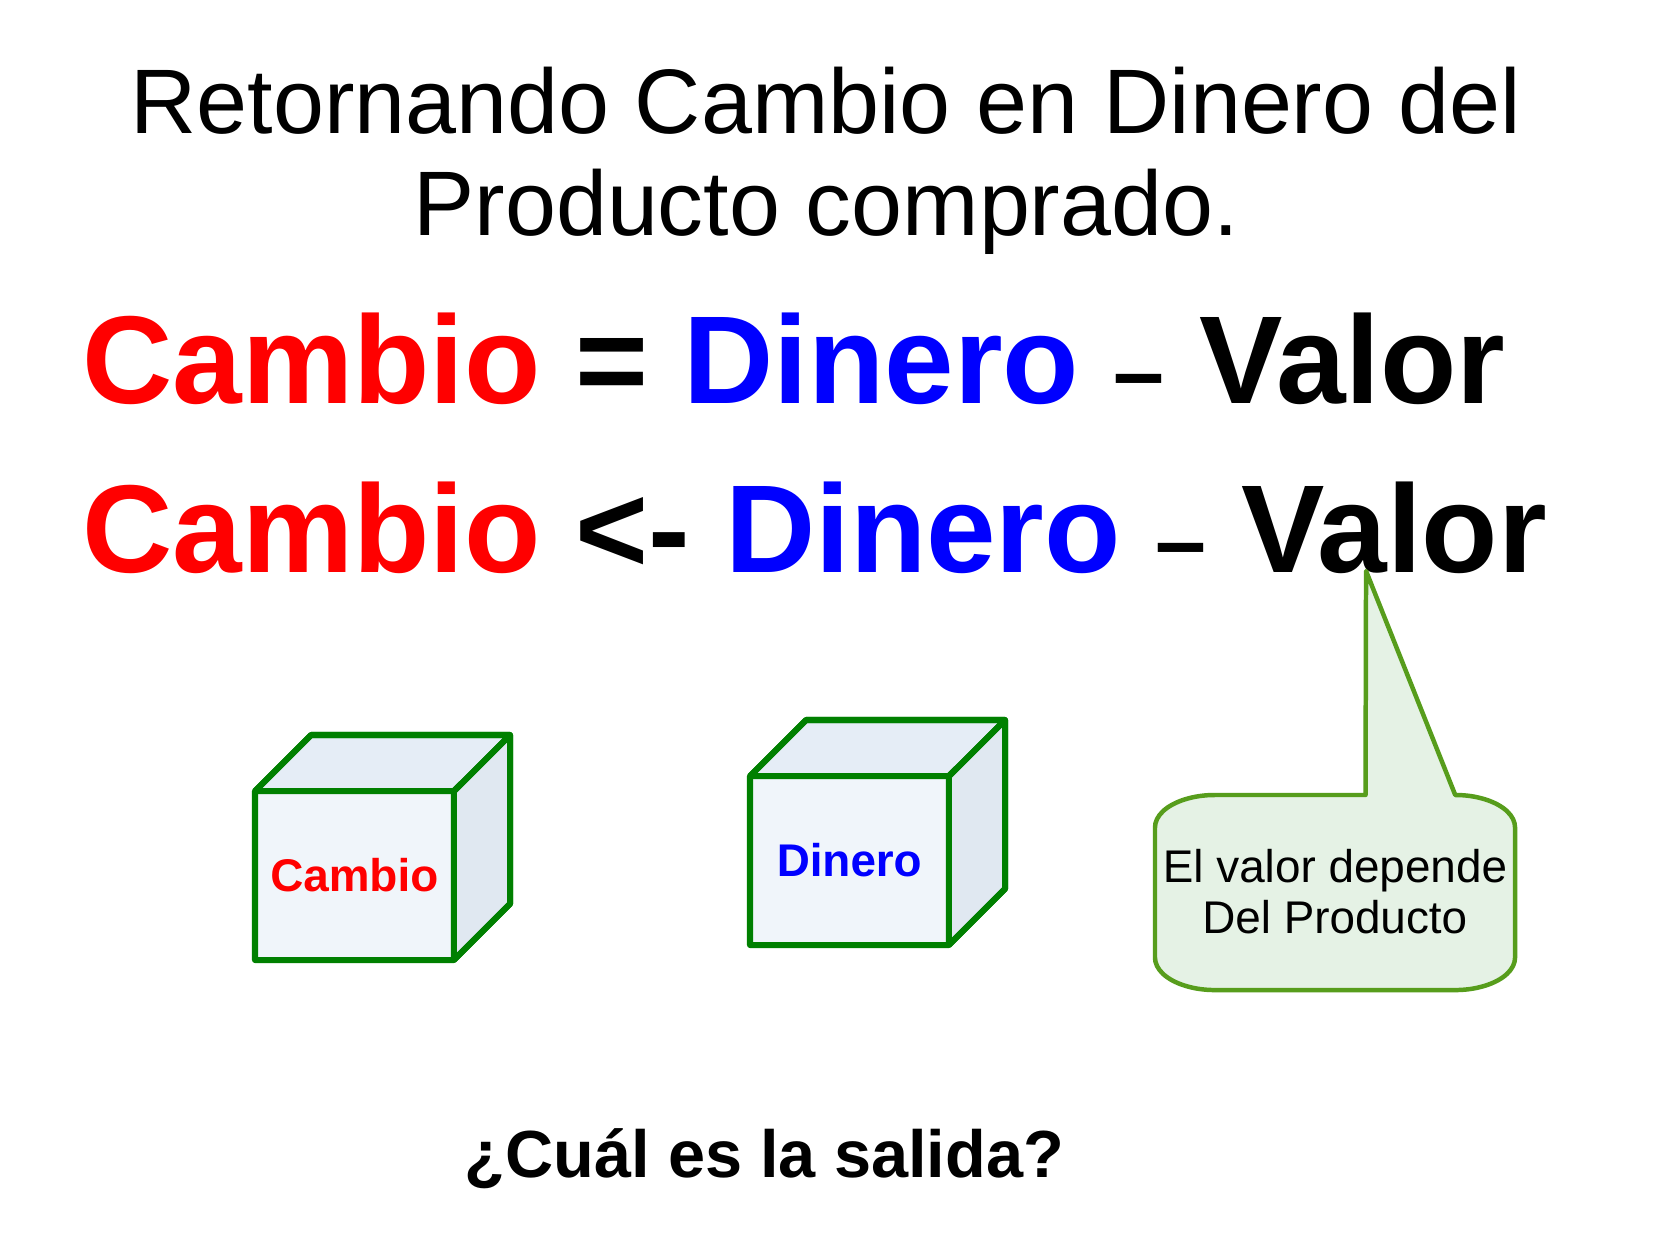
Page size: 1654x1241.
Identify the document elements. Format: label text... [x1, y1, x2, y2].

list Cambio = Dinero – Valor Cambio <- Dinero – Valor [82, 290, 1571, 1010]
text_box ¿Cuál es la salida? [450, 1110, 1079, 1200]
text_box Dinero [750, 777, 948, 946]
text_box Cambio [255, 792, 453, 961]
text_box El valor depende Del Producto [1155, 571, 1516, 991]
title Retornando Cambio en Dinero del Producto comprado. [82, 49, 1571, 257]
